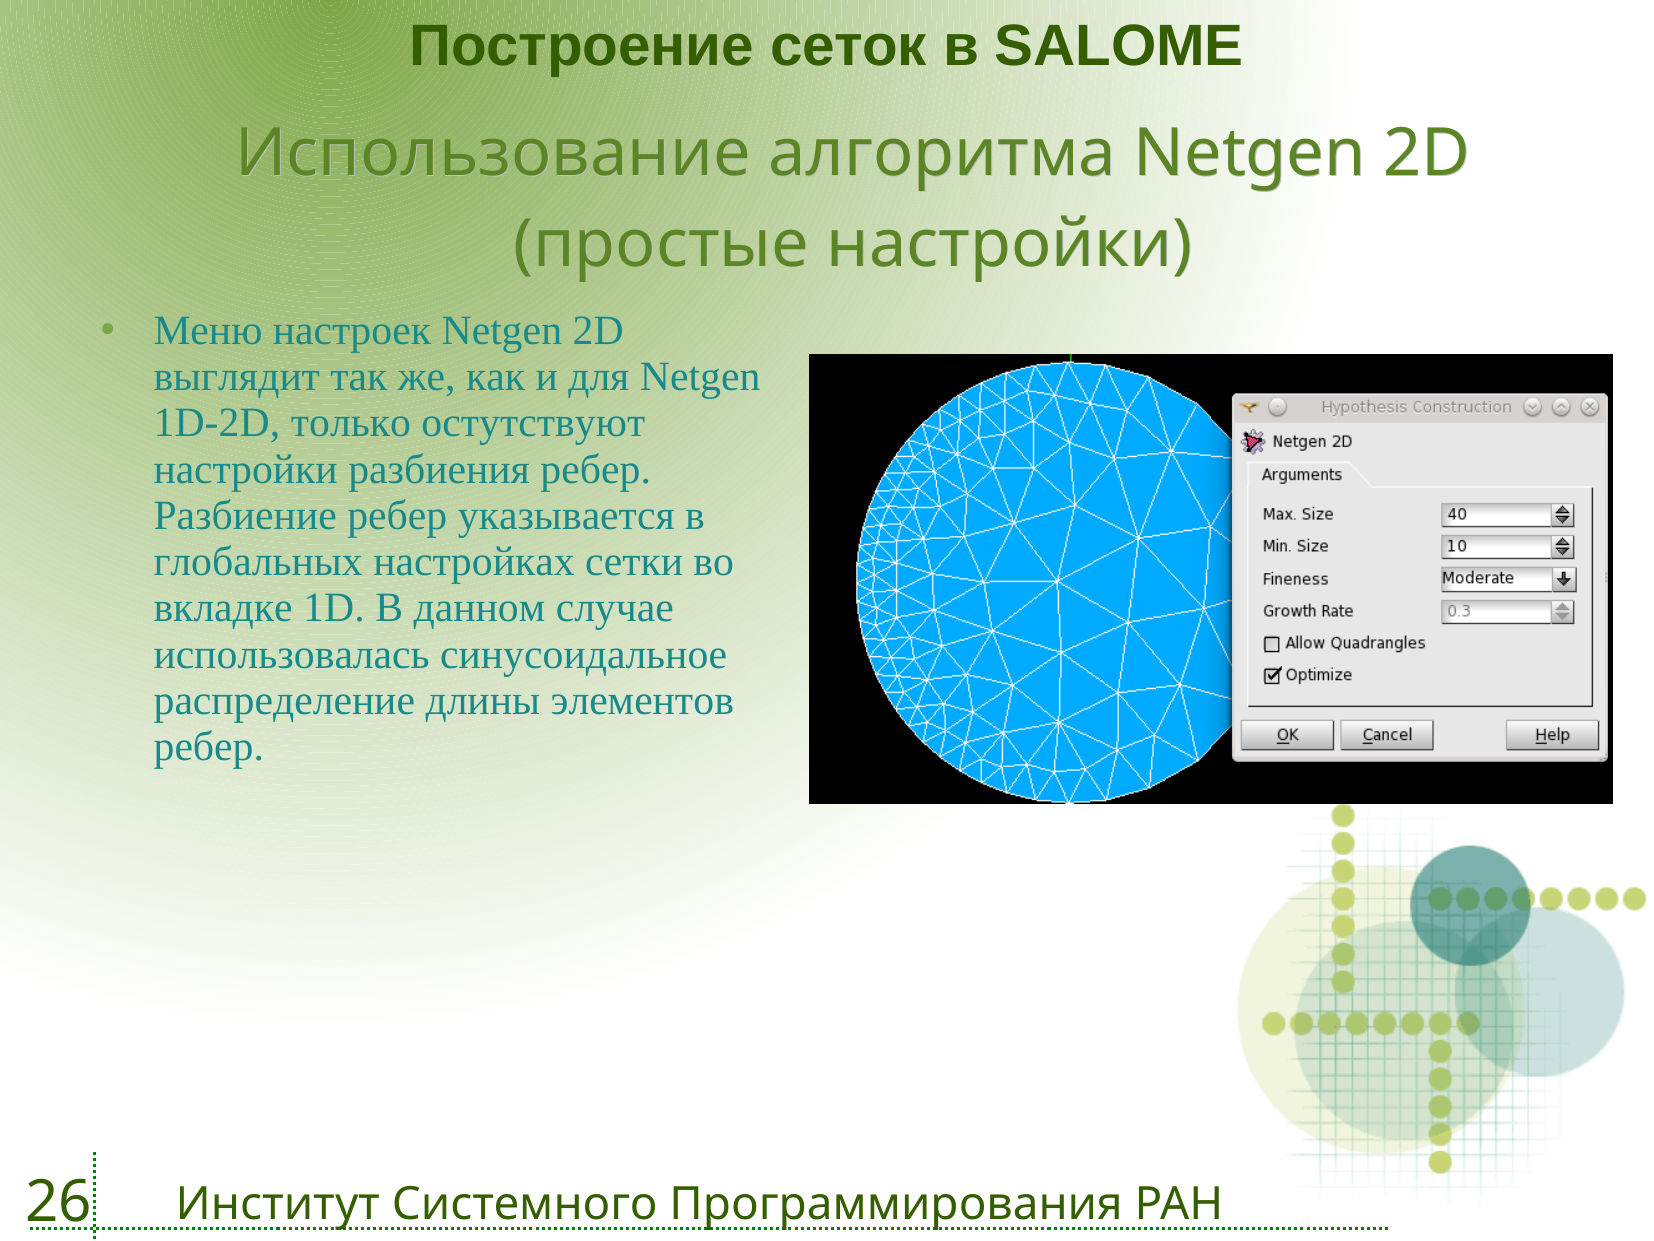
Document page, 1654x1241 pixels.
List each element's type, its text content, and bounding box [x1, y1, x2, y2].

picture [809, 354, 1654, 1211]
title Использование алгоритма Netgen 2D (простые настройки) [82, 112, 1625, 277]
list Меню настроек Netgen 2D выглядит так же, как и для Netgen 1D-2D, только остутствуют настройки разбиения ребер. Разбиение ребер указывается в глобальных настройках сетки во вкладке 1D. В данном случае использовалась синусоидальное распределение длины элементов ребер. [82, 307, 798, 1012]
